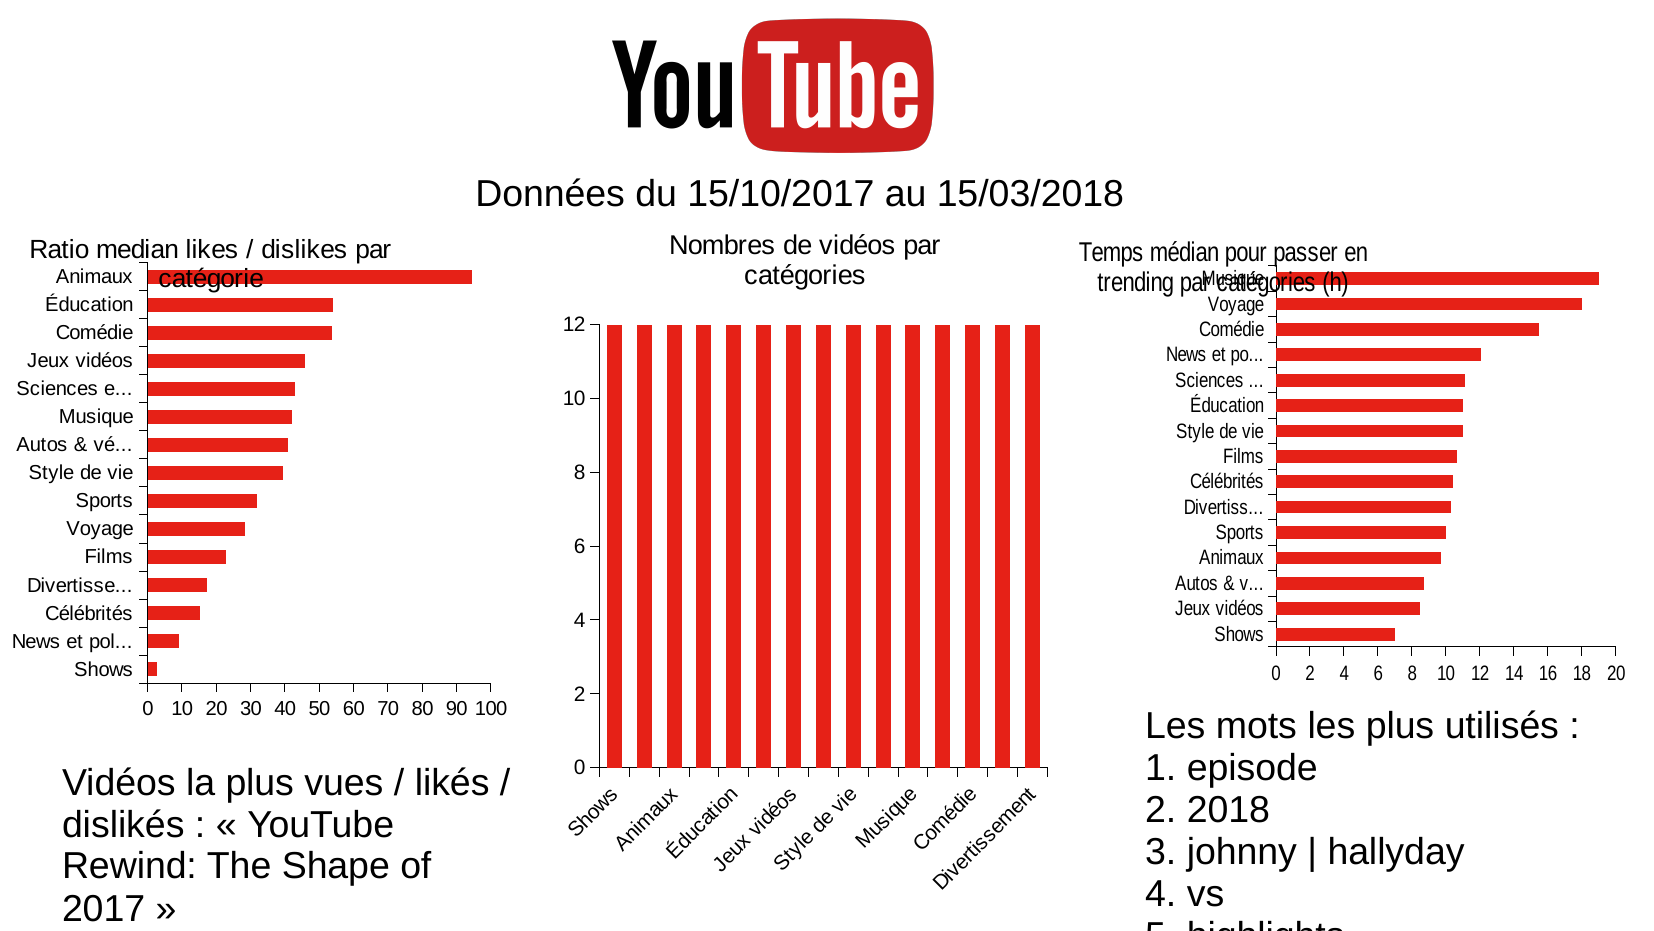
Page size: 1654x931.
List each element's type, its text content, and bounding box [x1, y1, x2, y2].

chart [1074, 224, 1630, 686]
text_box Vidéos la plus vues / likés / dislikés : « YouTube Rewind: The Shape of 2017 » [47, 753, 544, 910]
picture [611, 18, 934, 154]
text_box Les mots les plus utilisés : 1. episode 2. 2018 3. johnny | hallyday 4. vs 5. highlights [1130, 696, 1627, 924]
chart [552, 216, 1058, 910]
text_box Données du 15/10/2017 au 15/03/2018 [460, 165, 1170, 216]
chart [11, 224, 508, 721]
